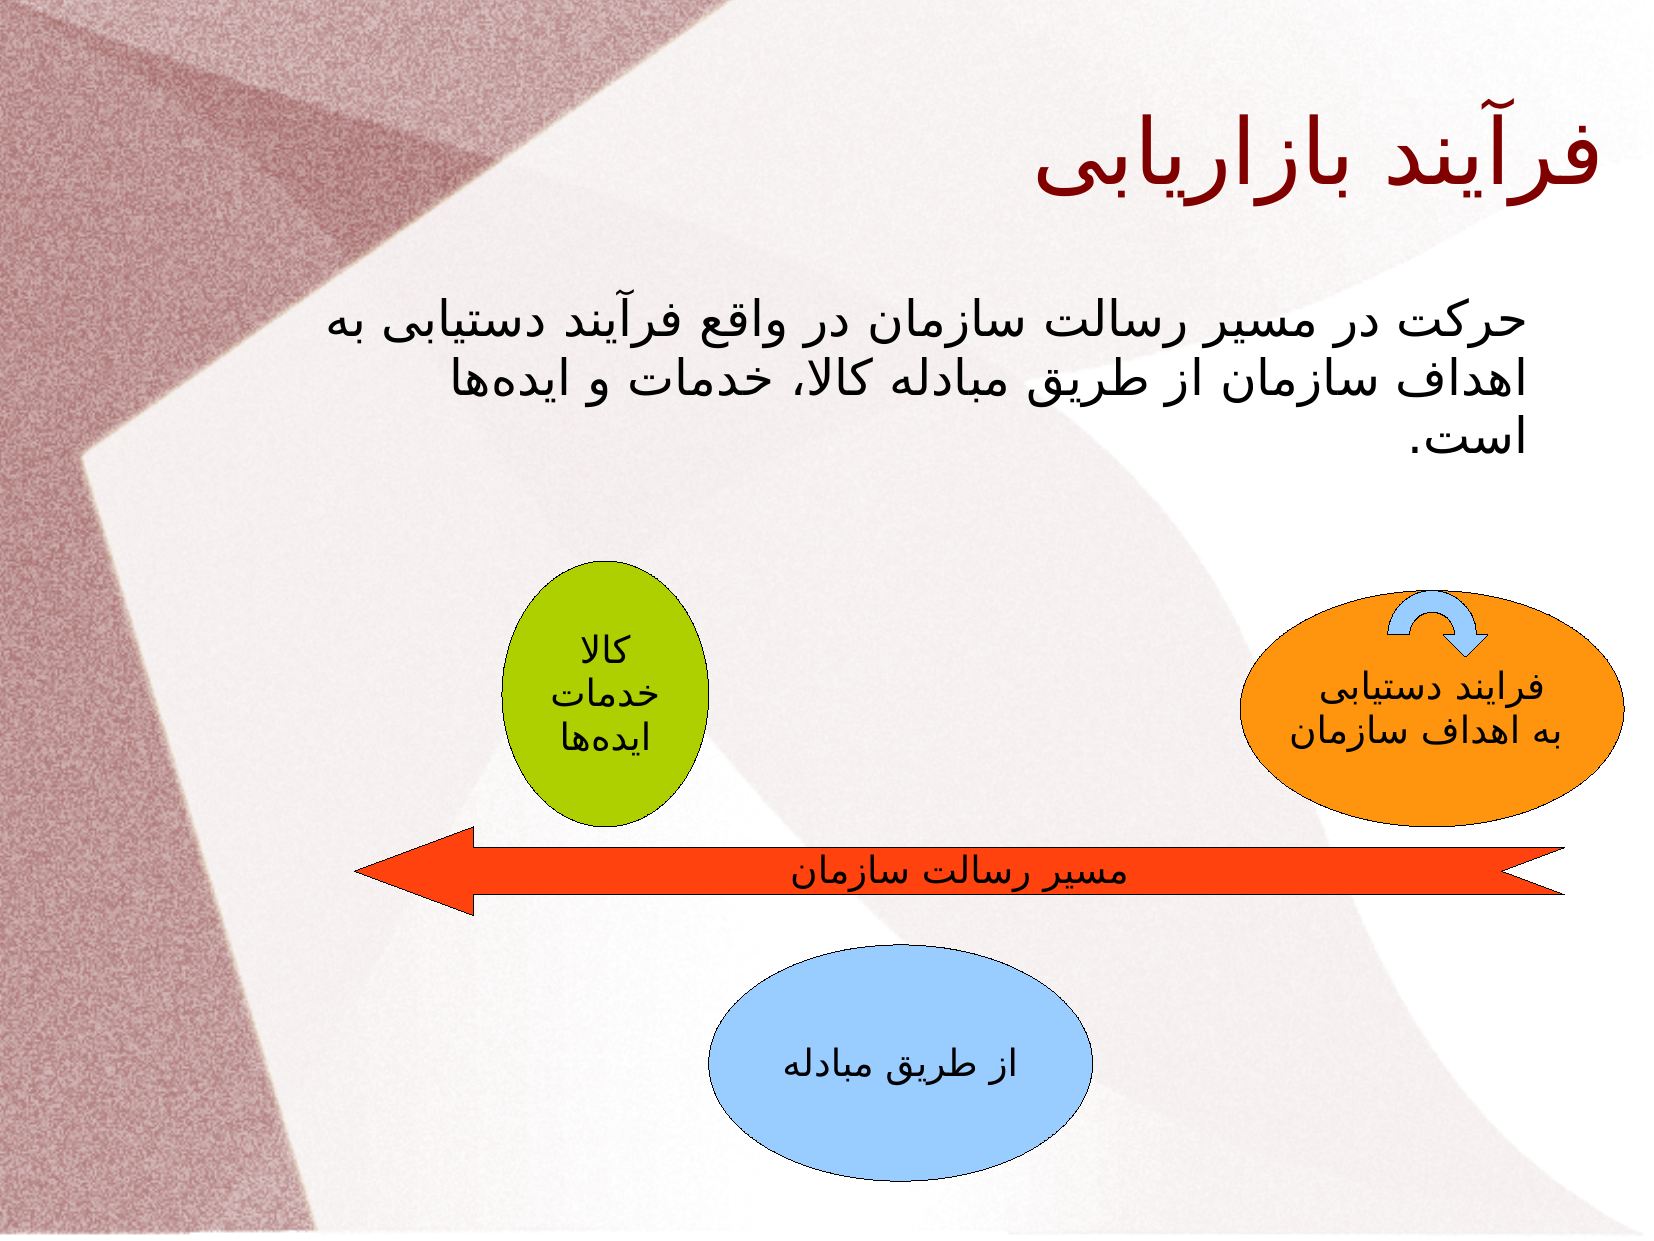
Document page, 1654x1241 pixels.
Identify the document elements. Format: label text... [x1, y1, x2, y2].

text_box فرایند دستیابی به اهداف سازمان [1240, 590, 1625, 827]
text_box مسیر رسالت سازمان [354, 826, 1565, 916]
text_box از طریق مبادله [708, 944, 1093, 1182]
text_box [1387, 590, 1488, 657]
text_box کالا خدمات ایده‌ها [501, 561, 709, 827]
picture [0, 0, 1654, 1241]
title فرآیند بازاریابی [596, 49, 1606, 257]
list حرکت در مسیر رسالت سازمان در‌ واقع فرآیند دستیابی به اهداف سازمان از طریق مبادله کالا، خدمات و ایده‌ها است. [324, 290, 1600, 1010]
